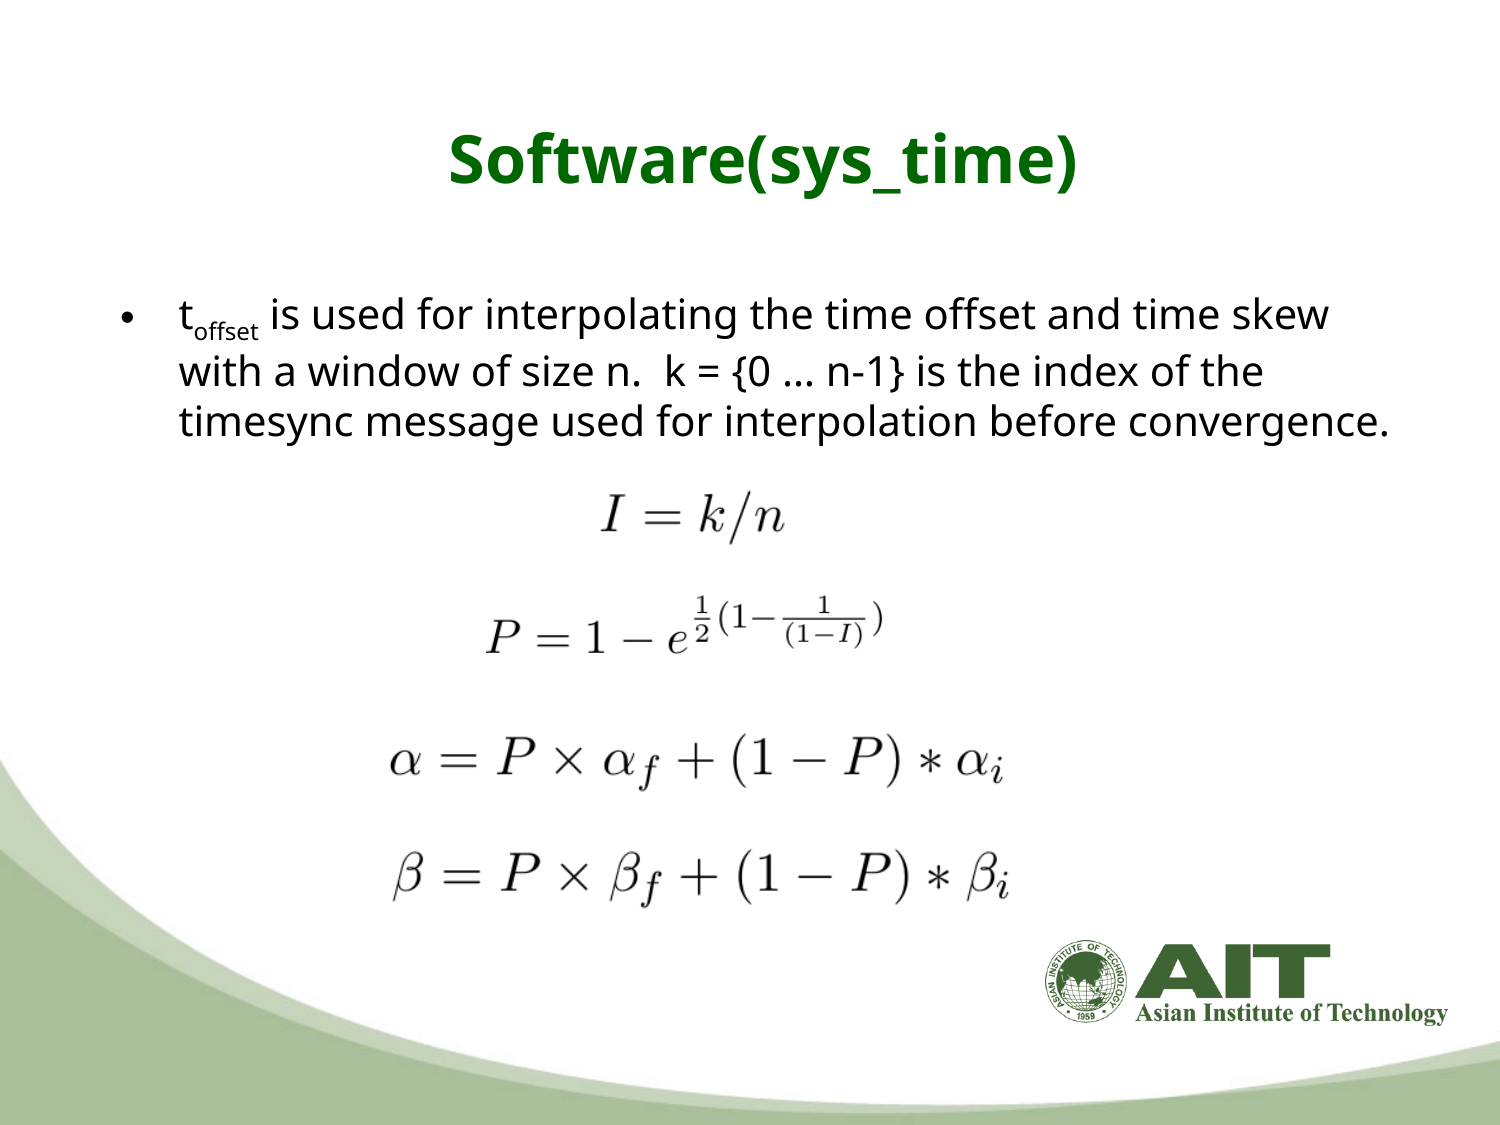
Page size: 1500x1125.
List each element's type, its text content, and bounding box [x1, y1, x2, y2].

picture [0, 0, 1500, 1125]
list toffset is used for interpolating the time offset and time skew with a window of size n. k = {0 … n-1} is the index of the timesync message used for interpolation before convergence. [88, 280, 1439, 1024]
title Software(sys_time) [88, 63, 1439, 251]
